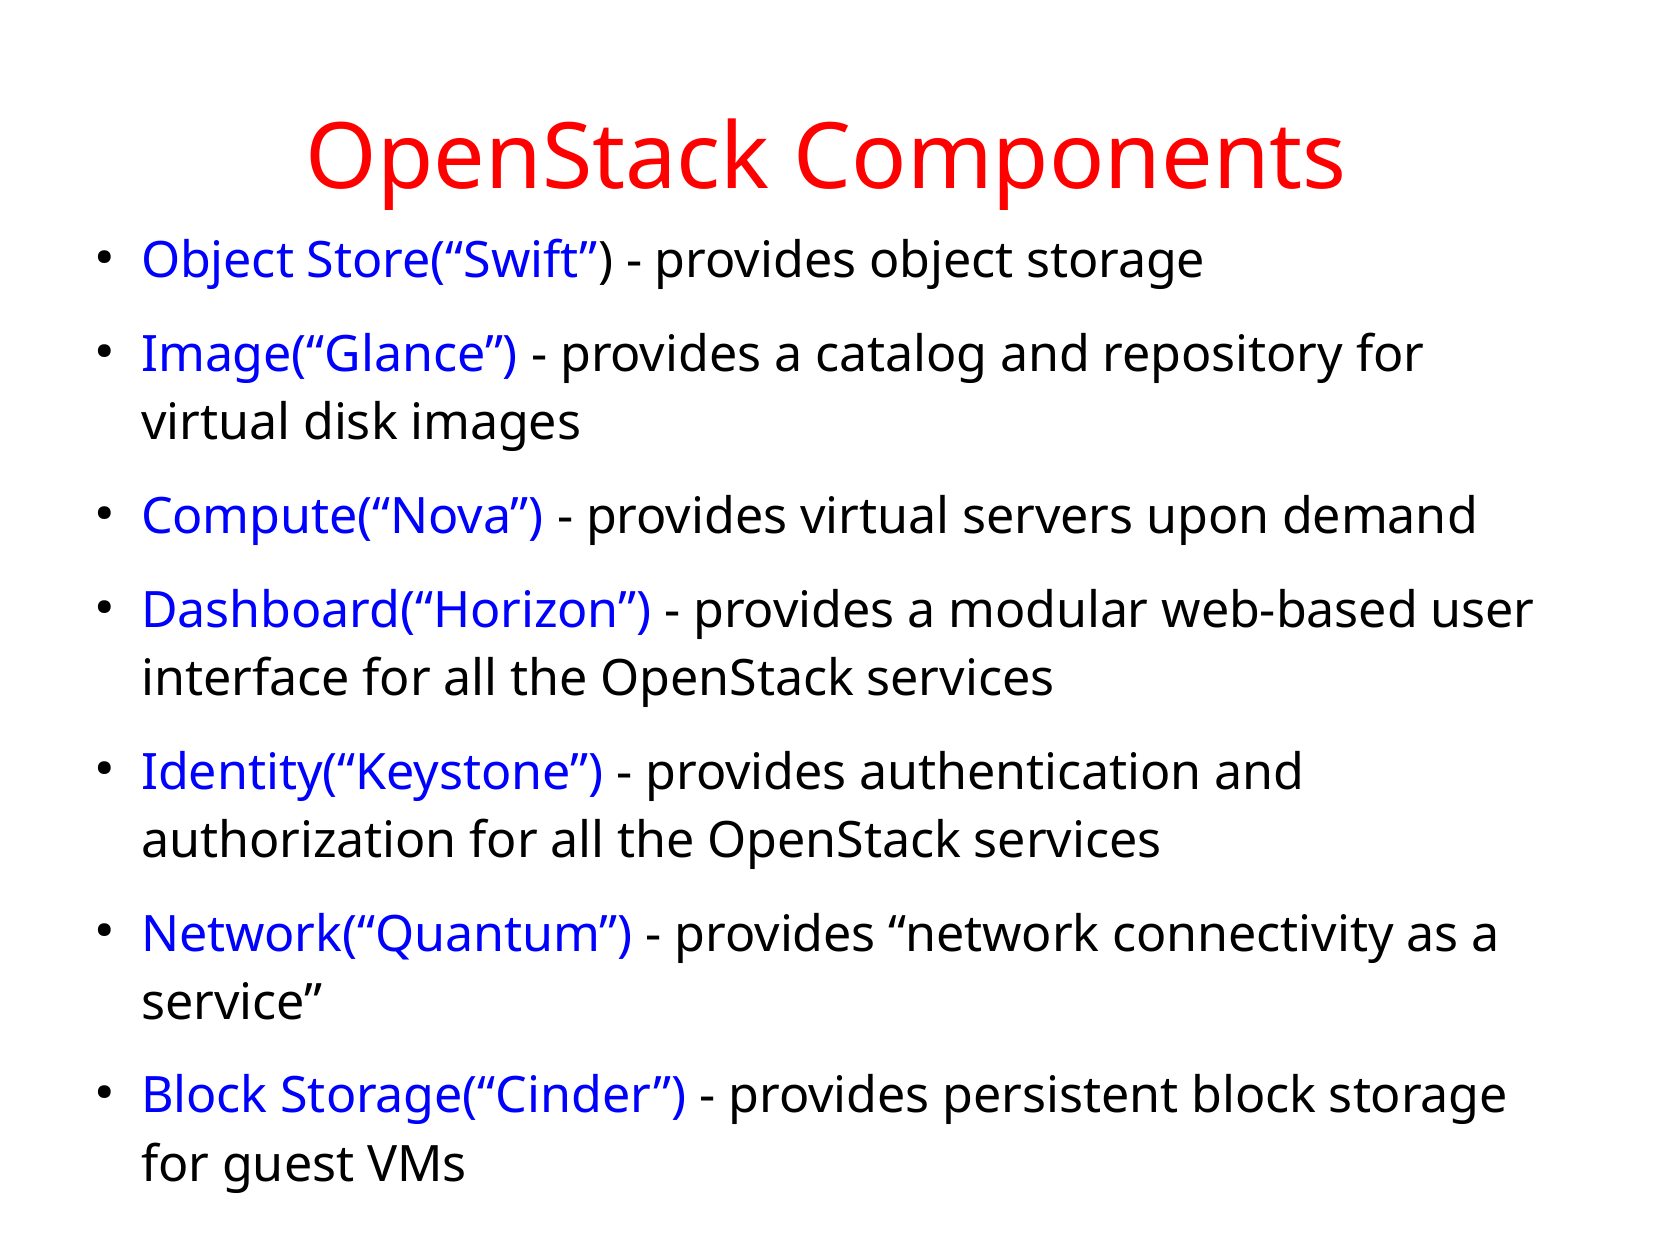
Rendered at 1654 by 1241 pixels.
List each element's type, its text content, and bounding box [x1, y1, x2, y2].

list Object Store(“Swift”) - provides object storage Image(“Glance”) - provides a catalog and repository for virtual disk images Compute(“Nova”) - provides virtual servers upon demand Dashboard(“Horizon”) - provides a modular web-based user interface for all the OpenStack services Identity(“Keystone”) - provides authentication and authorization for all the OpenStack services Network(“Quantum”) - provides “network connectivity as a service” Block Storage(“Cinder”) - provides persistent block storage for guest VMs [80, 224, 1536, 1210]
title OpenStack Components [82, 49, 1571, 257]
